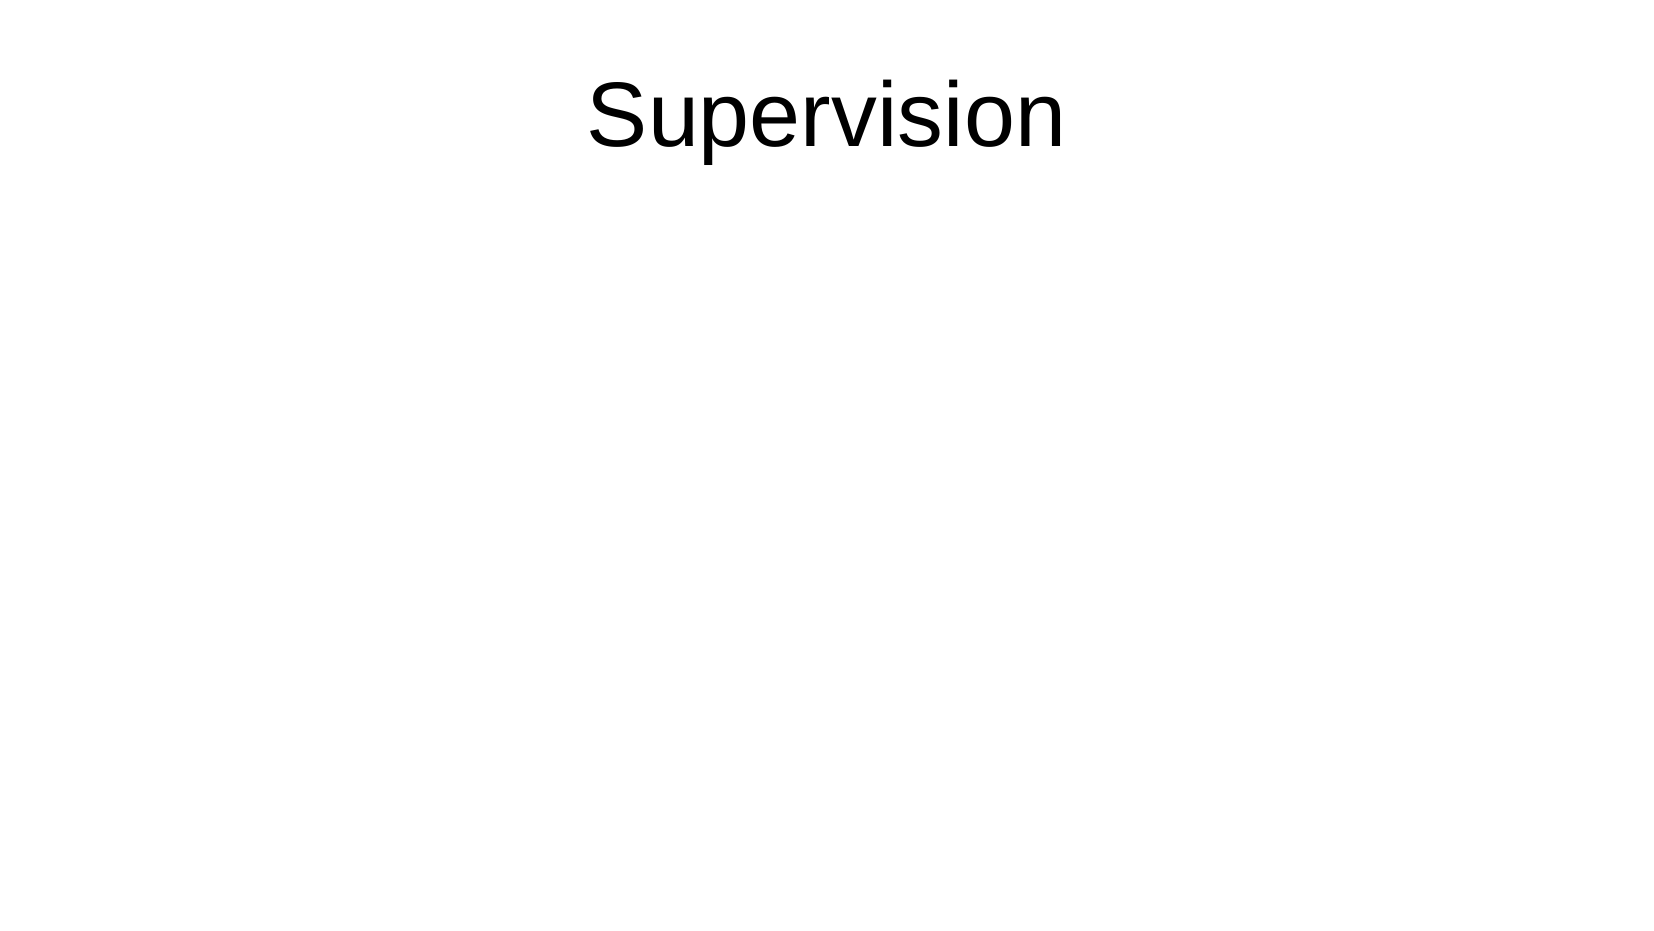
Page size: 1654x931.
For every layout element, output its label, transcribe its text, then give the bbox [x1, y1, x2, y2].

title Supervision [82, 37, 1571, 193]
